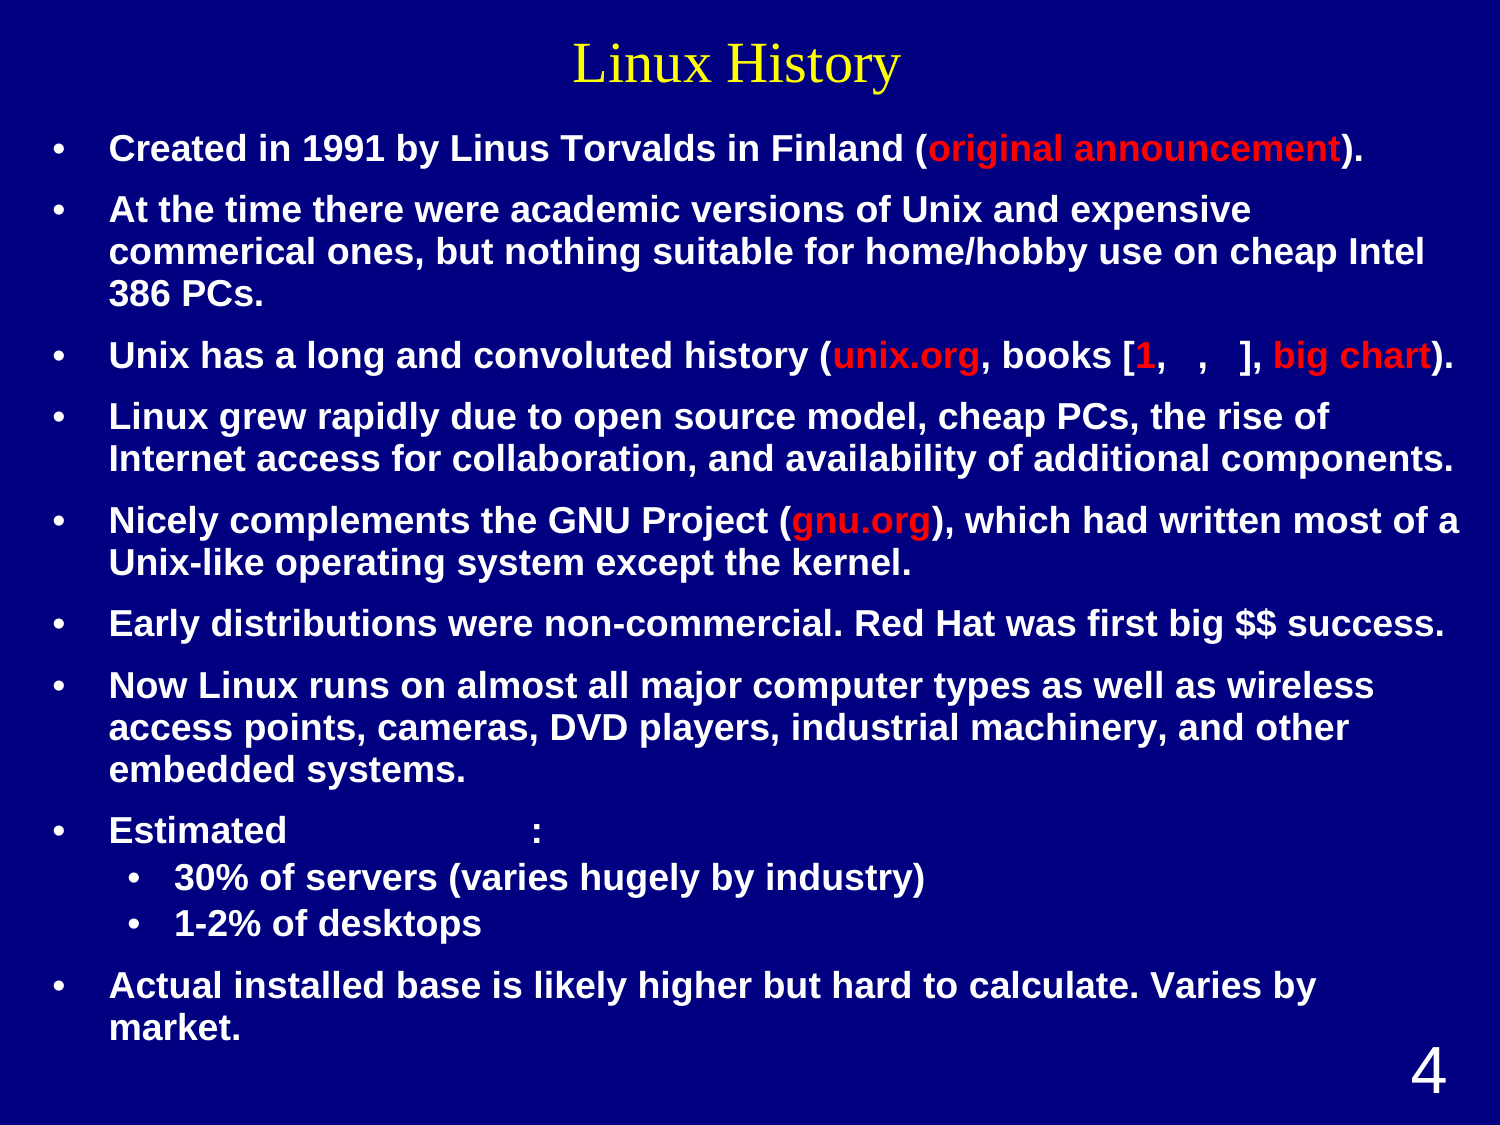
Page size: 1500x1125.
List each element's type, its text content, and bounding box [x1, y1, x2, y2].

list Created in 1991 by Linus Torvalds in Finland (original announcement). At the time there were academic versions of Unix and expensive commerical ones, but nothing suitable for home/hobby use on cheap Intel 386 PCs. Unix has a long and convoluted history (unix.org, books [1, 2, 3], big chart). Linux grew rapidly due to open source model, cheap PCs, the rise of Internet access for collaboration, and availability of additional components. Nicely complements the GNU Project (gnu.org), which had written most of a Unix-like operating system except the kernel. Early distributions were non-commercial. Red Hat was first big $$ success. Now Linux runs on almost all major computer types as well as wireless access points, cameras, DVD players, industrial machinery, and other embedded systems. Estimated market share: 30% of servers (varies hugely by industry) 1-2% of desktops Actual installed base is likely higher but hard to calculate. Varies by market. [37, 119, 1476, 1088]
title Linux History [99, 22, 1375, 103]
